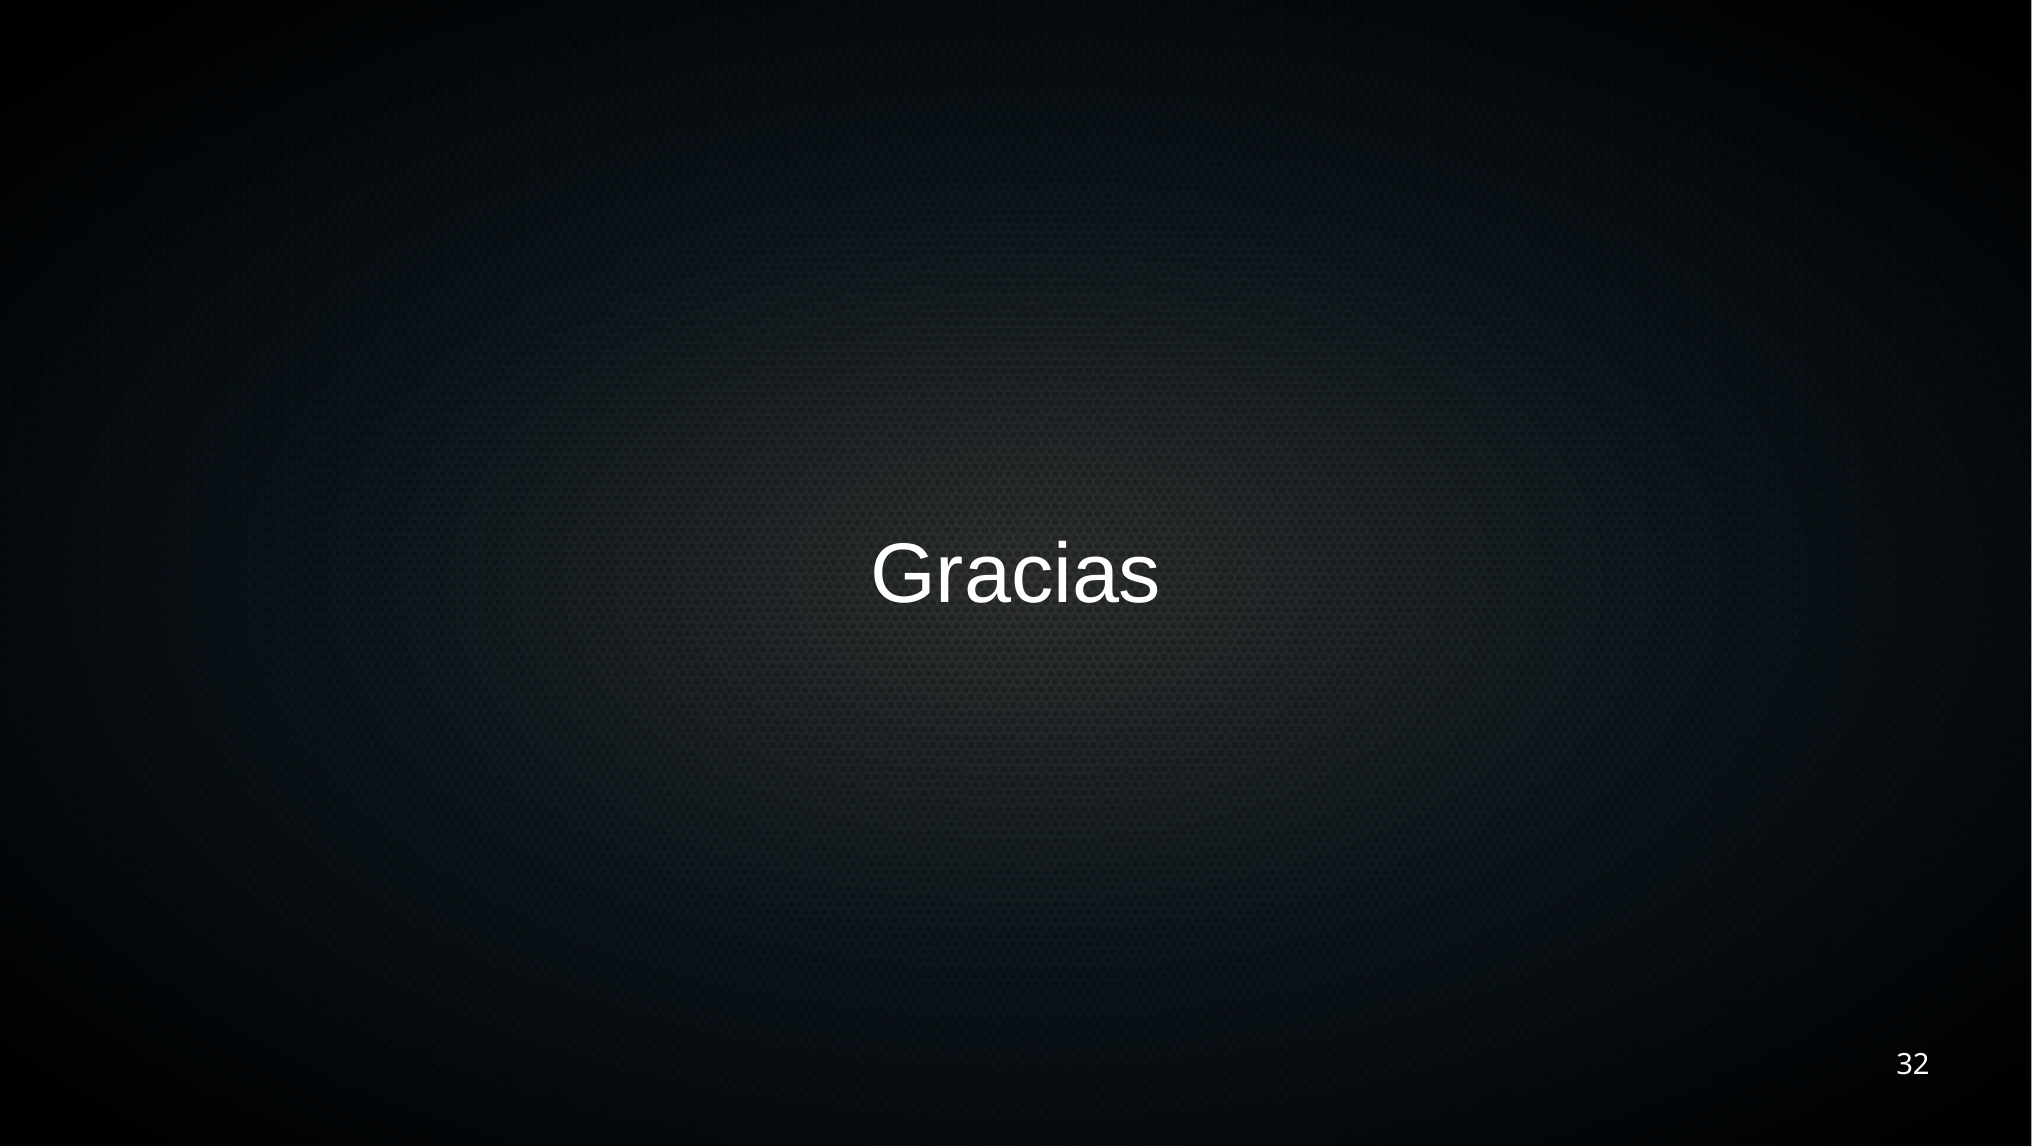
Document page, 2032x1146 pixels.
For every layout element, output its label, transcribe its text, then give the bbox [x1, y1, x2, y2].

picture [0, 0, 2032, 1146]
title Gracias [101, 477, 1930, 669]
